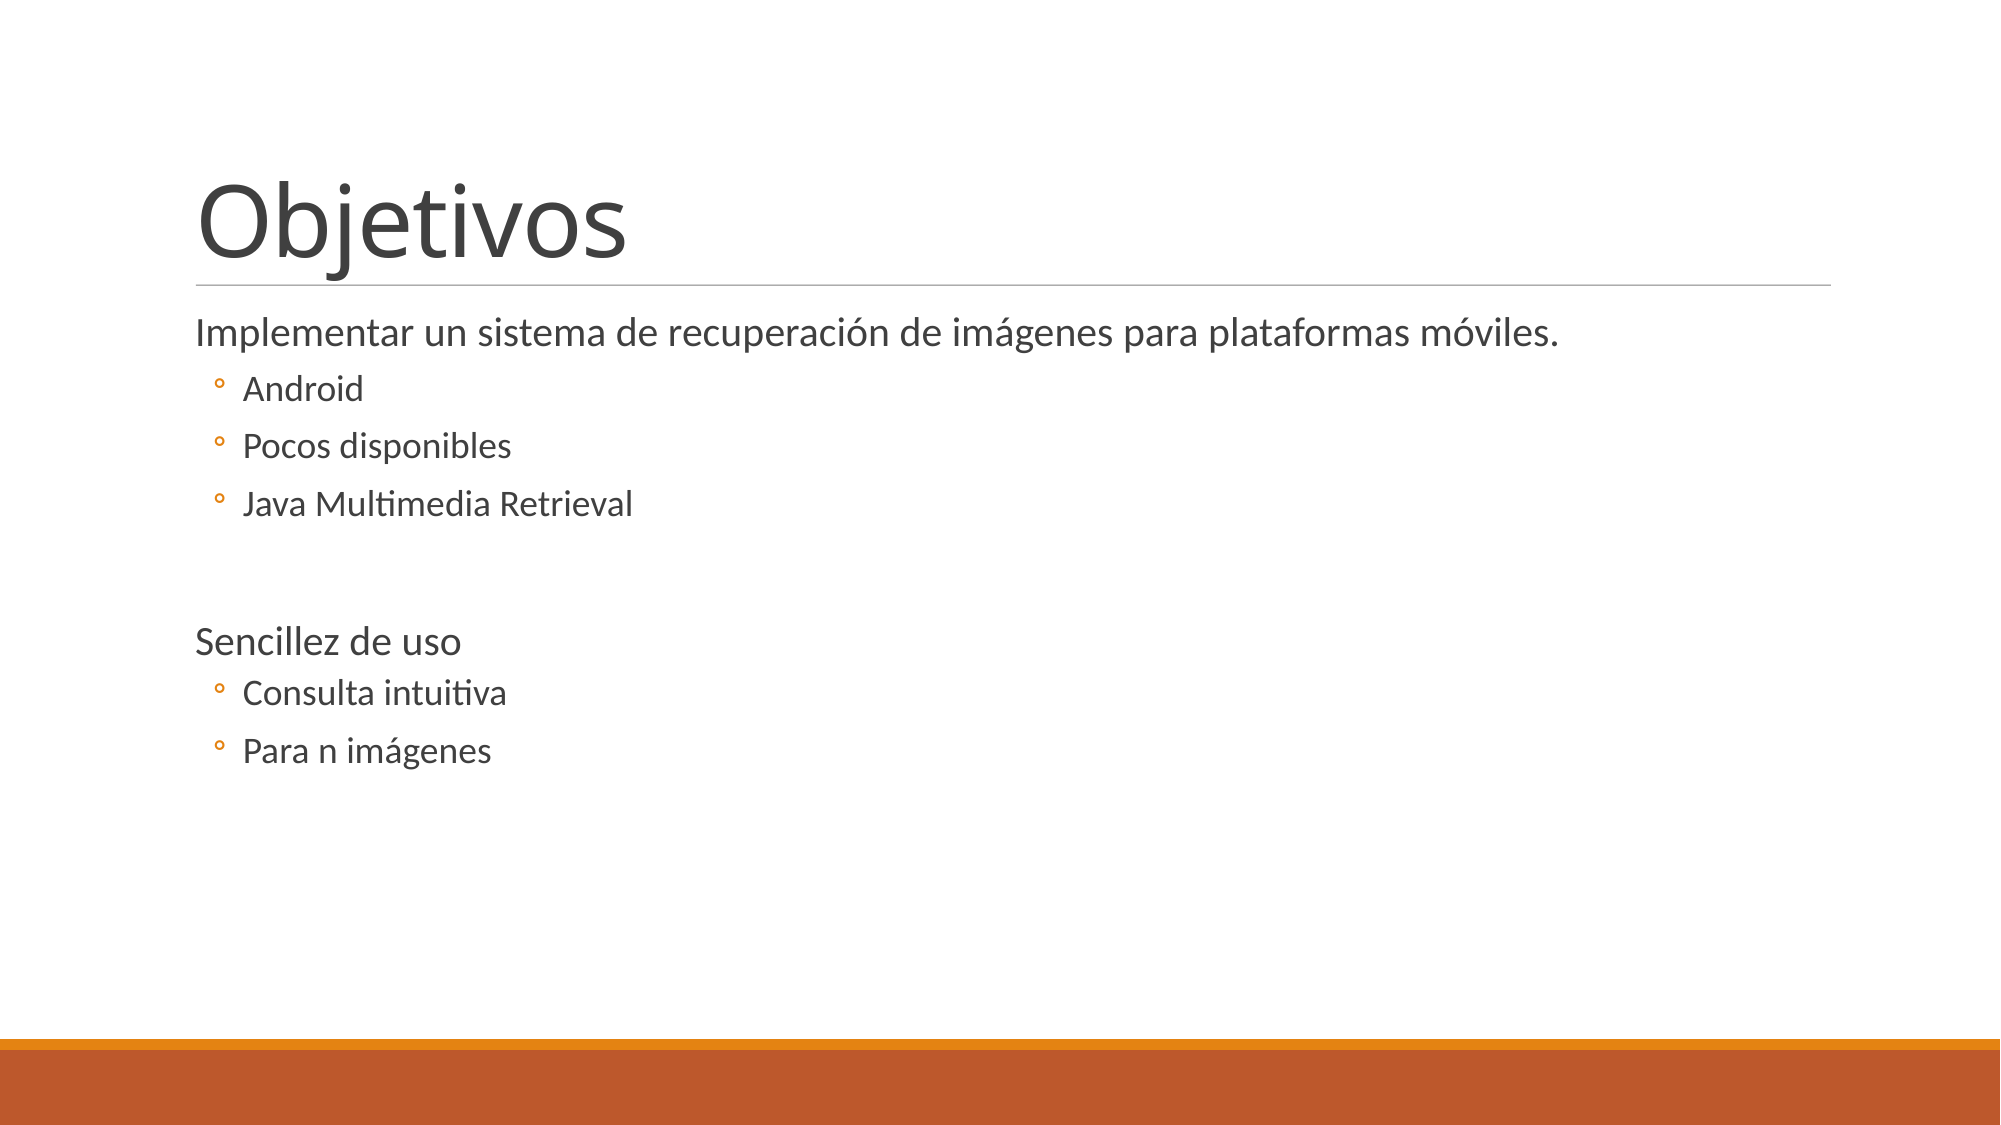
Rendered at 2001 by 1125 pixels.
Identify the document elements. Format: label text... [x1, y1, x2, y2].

title Objetivos [180, 47, 1830, 285]
list Implementar un sistema de recuperación de imágenes para plataformas móviles. Android Pocos disponibles Java Multimedia Retrieval Sencillez de uso Consulta intuitiva Para n imágenes [180, 302, 1830, 963]
